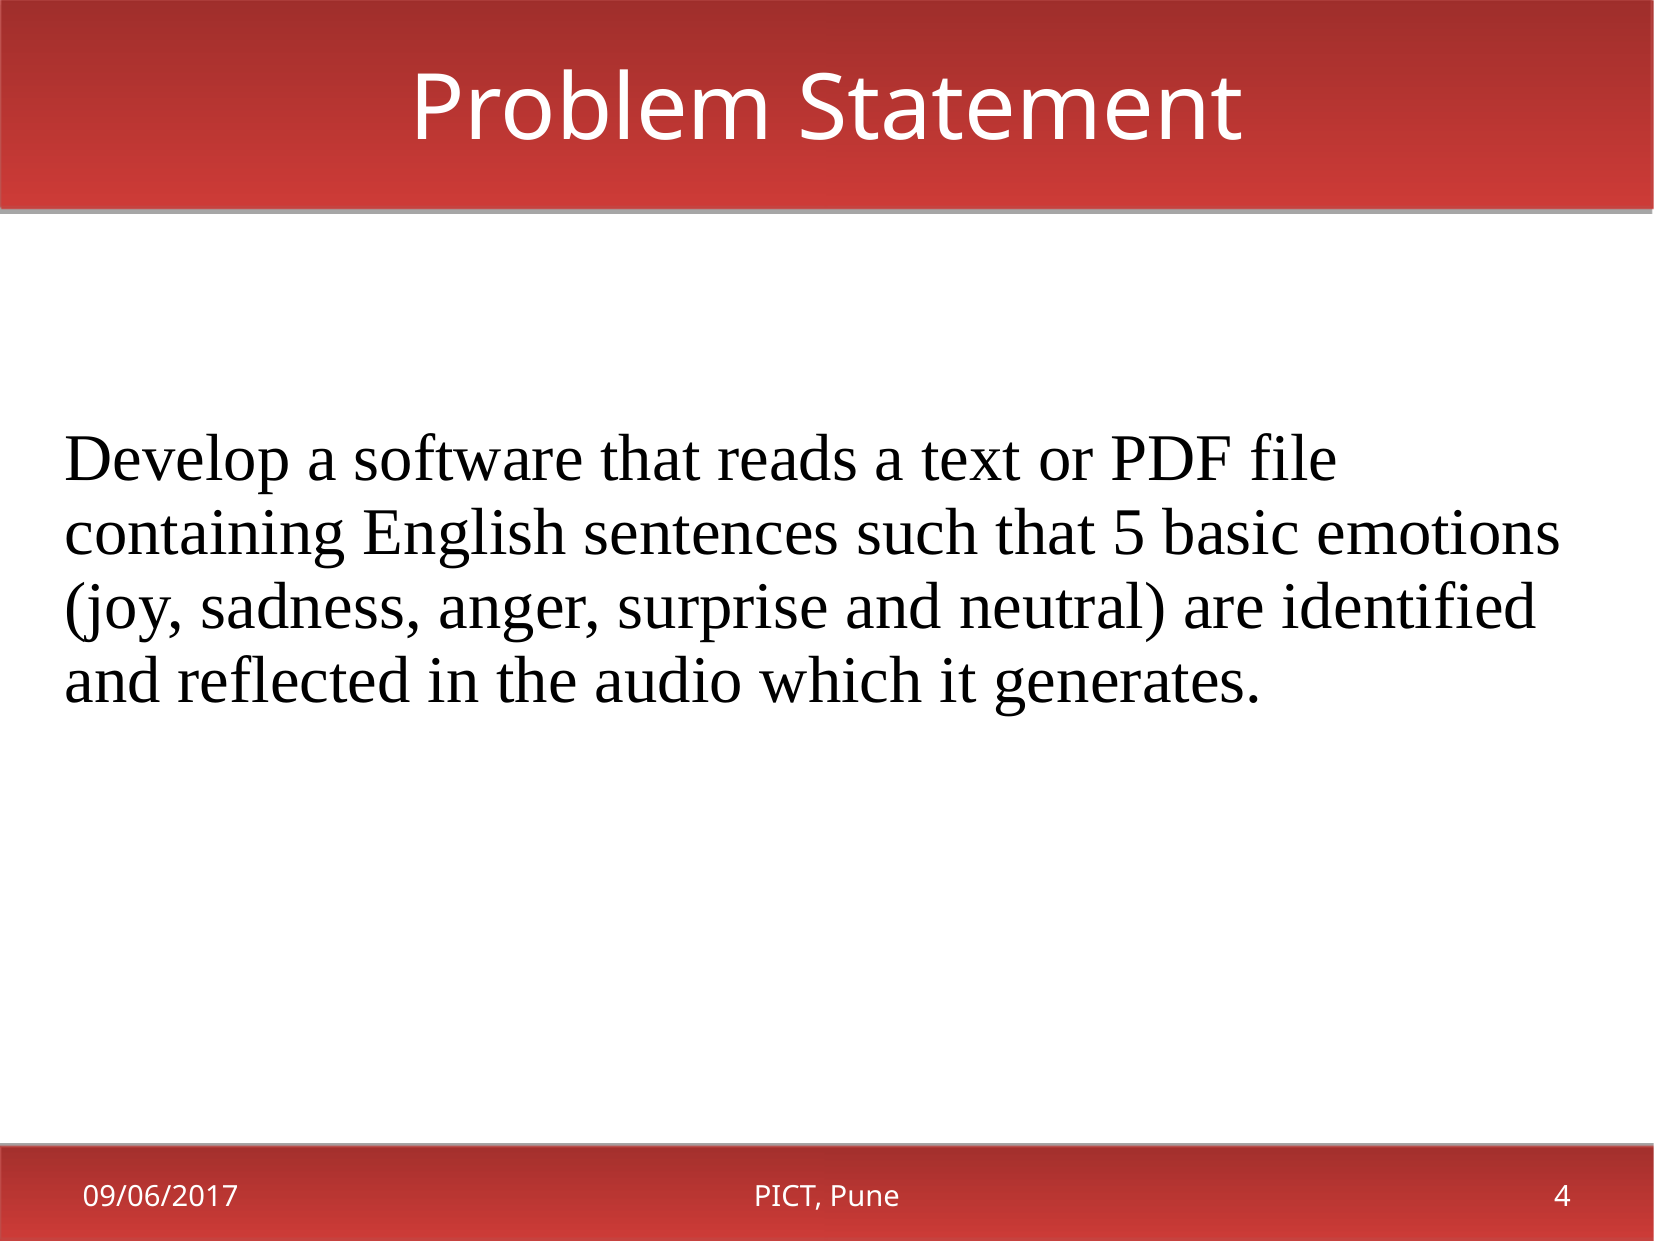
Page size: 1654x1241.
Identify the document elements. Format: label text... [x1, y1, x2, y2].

picture [0, 0, 1654, 214]
title Problem Statement [59, 31, 1595, 178]
text_box Develop a software that reads a text or PDF file containing English sentences such that 5 basic emotions (joy, sadness, anger, surprise and neutral) are identified and reflected in the audio which it generates. [49, 339, 1620, 908]
picture [0, 1143, 1654, 1241]
